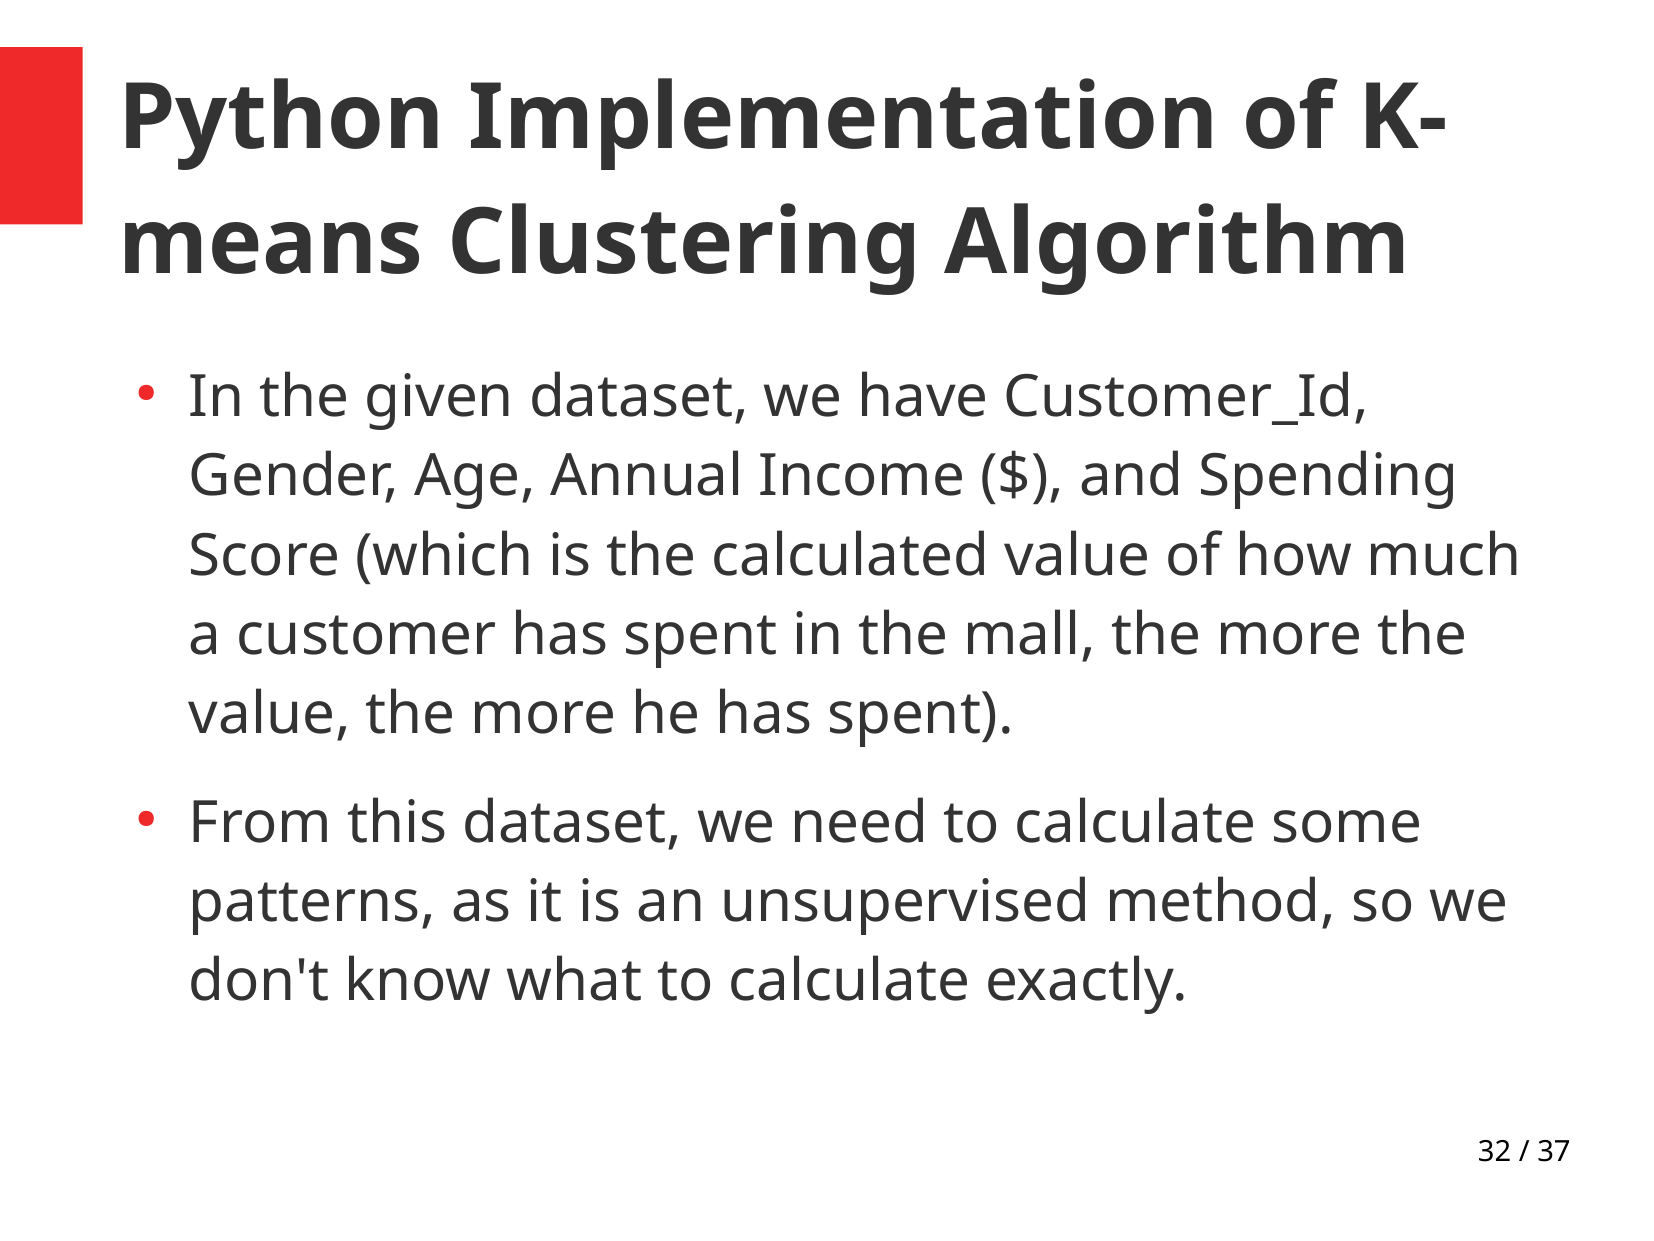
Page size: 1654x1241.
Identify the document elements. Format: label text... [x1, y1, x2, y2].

list In the given dataset, we have Customer_Id, Gender, Age, Annual Income ($), and Spending Score (which is the calculated value of how much a customer has spent in the mall, the more the value, the more he has spent). From this dataset, we need to calculate some patterns, as it is an unsupervised method, so we don't know what to calculate exactly. [118, 354, 1536, 1074]
title Python Implementation of K-means Clustering Algorithm [118, 50, 1654, 301]
